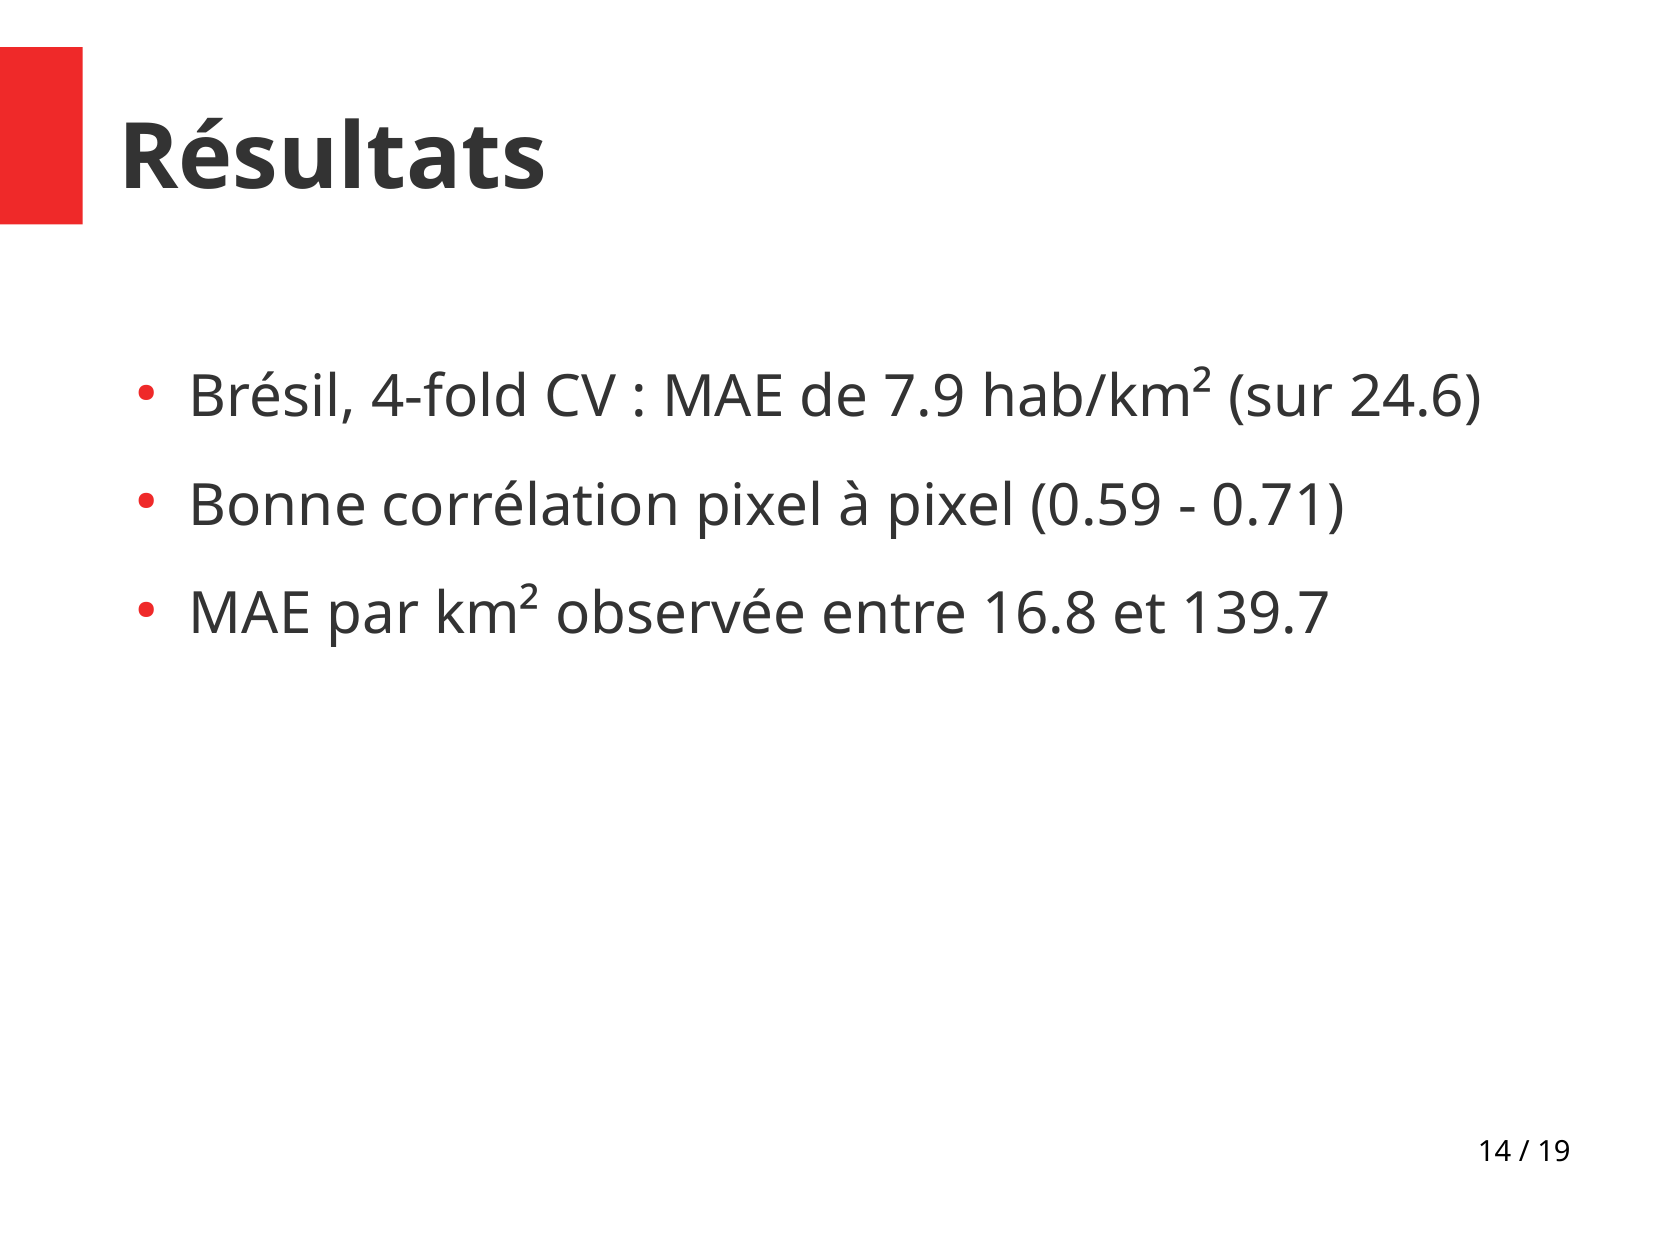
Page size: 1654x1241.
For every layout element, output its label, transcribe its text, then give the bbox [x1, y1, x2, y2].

title Résultats [118, 49, 1571, 257]
list Brésil, 4-fold CV : MAE de 7.9 hab/km² (sur 24.6) Bonne corrélation pixel à pixel (0.59 - 0.71) MAE par km² observée entre 16.8 et 139.7 [118, 354, 1536, 1074]
